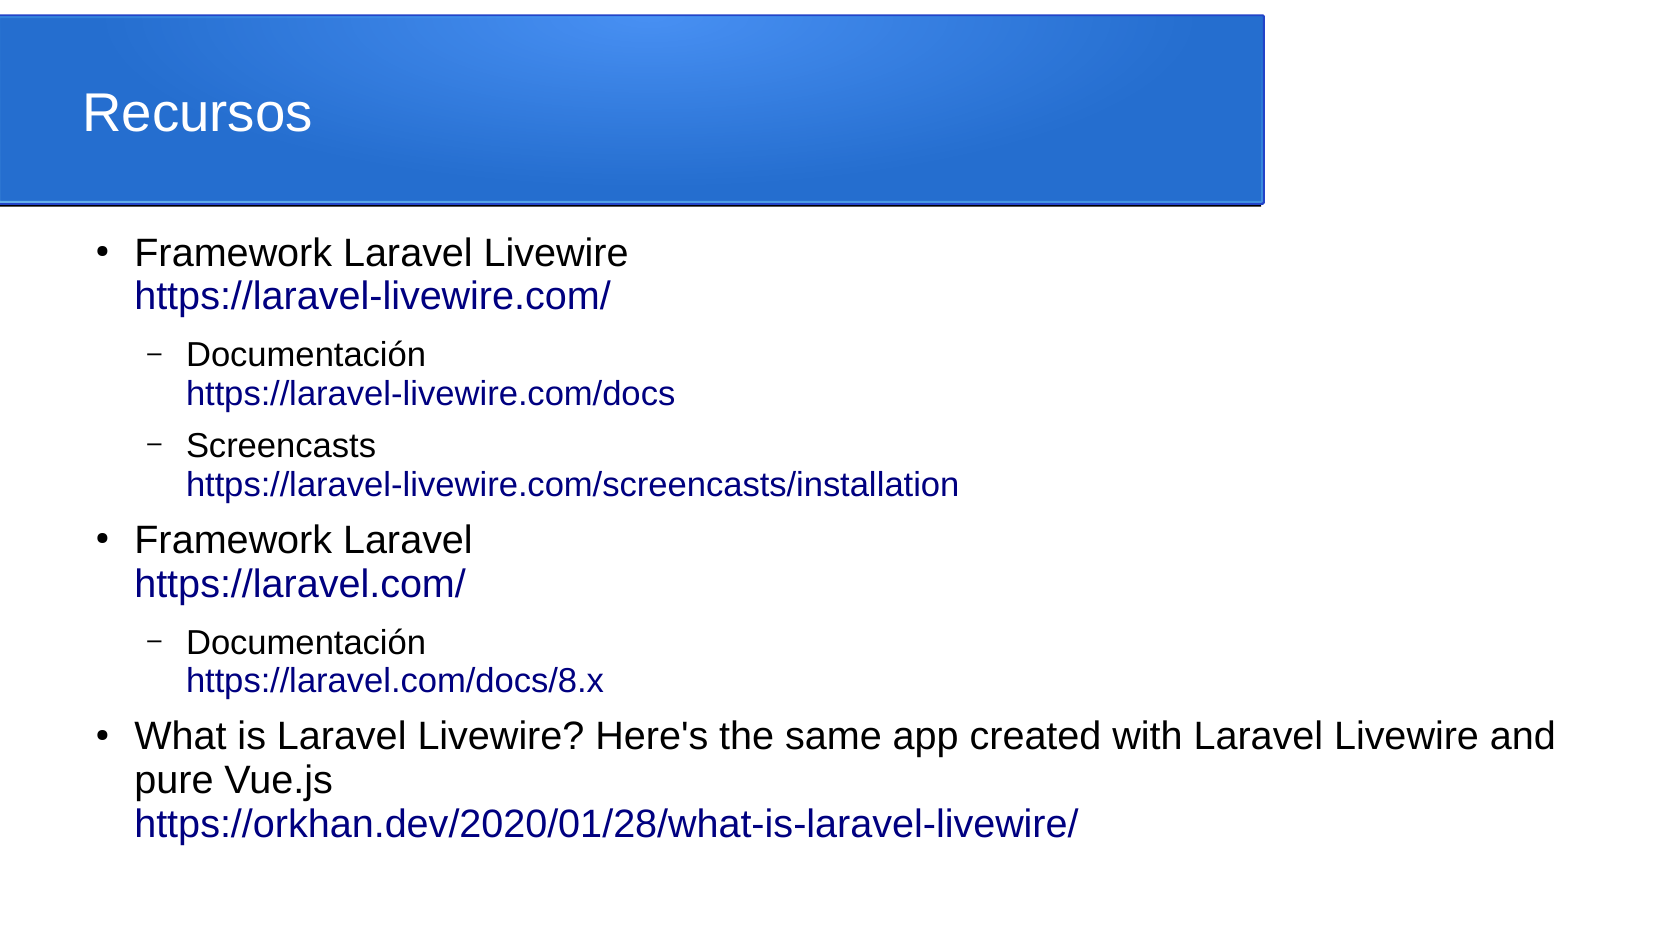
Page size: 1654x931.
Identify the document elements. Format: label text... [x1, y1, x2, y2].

title Recursos [82, 35, 1235, 189]
list Framework Laravel Livewire https://laravel-livewire.com/ Documentación https://laravel-livewire.com/docs Screencasts https://laravel-livewire.com/screencasts/installation Framework Laravel https://laravel.com/ Documentación https://laravel.com/docs/8.x What is Laravel Livewire? Here's the same app created with Laravel Livewire and pure Vue.js https://orkhan.dev/2020/01/28/what-is-laravel-livewire/ [82, 230, 1571, 846]
